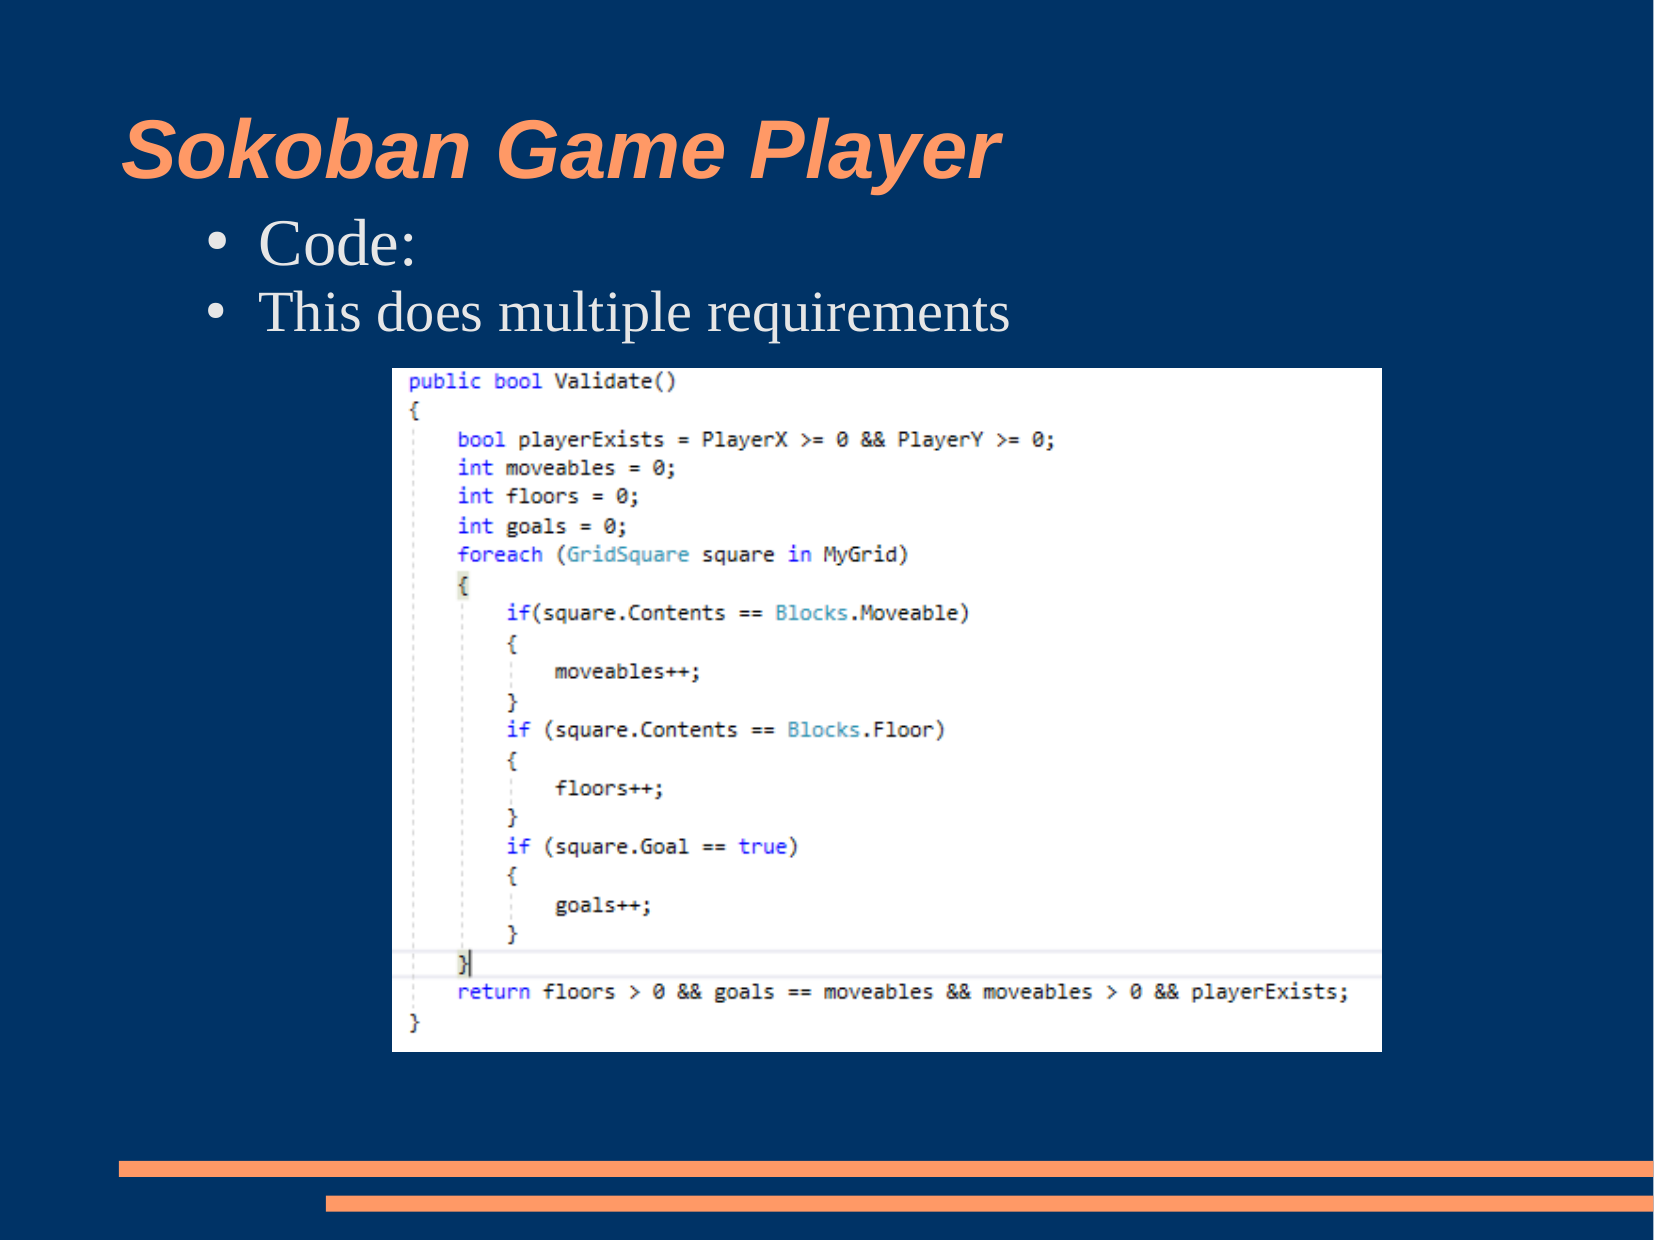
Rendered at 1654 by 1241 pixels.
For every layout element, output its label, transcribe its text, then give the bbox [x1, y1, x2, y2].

picture [392, 368, 1382, 1052]
title Sokoban Game Player [121, 46, 1534, 254]
list Code: This does multiple requirements [169, 205, 1610, 1016]
